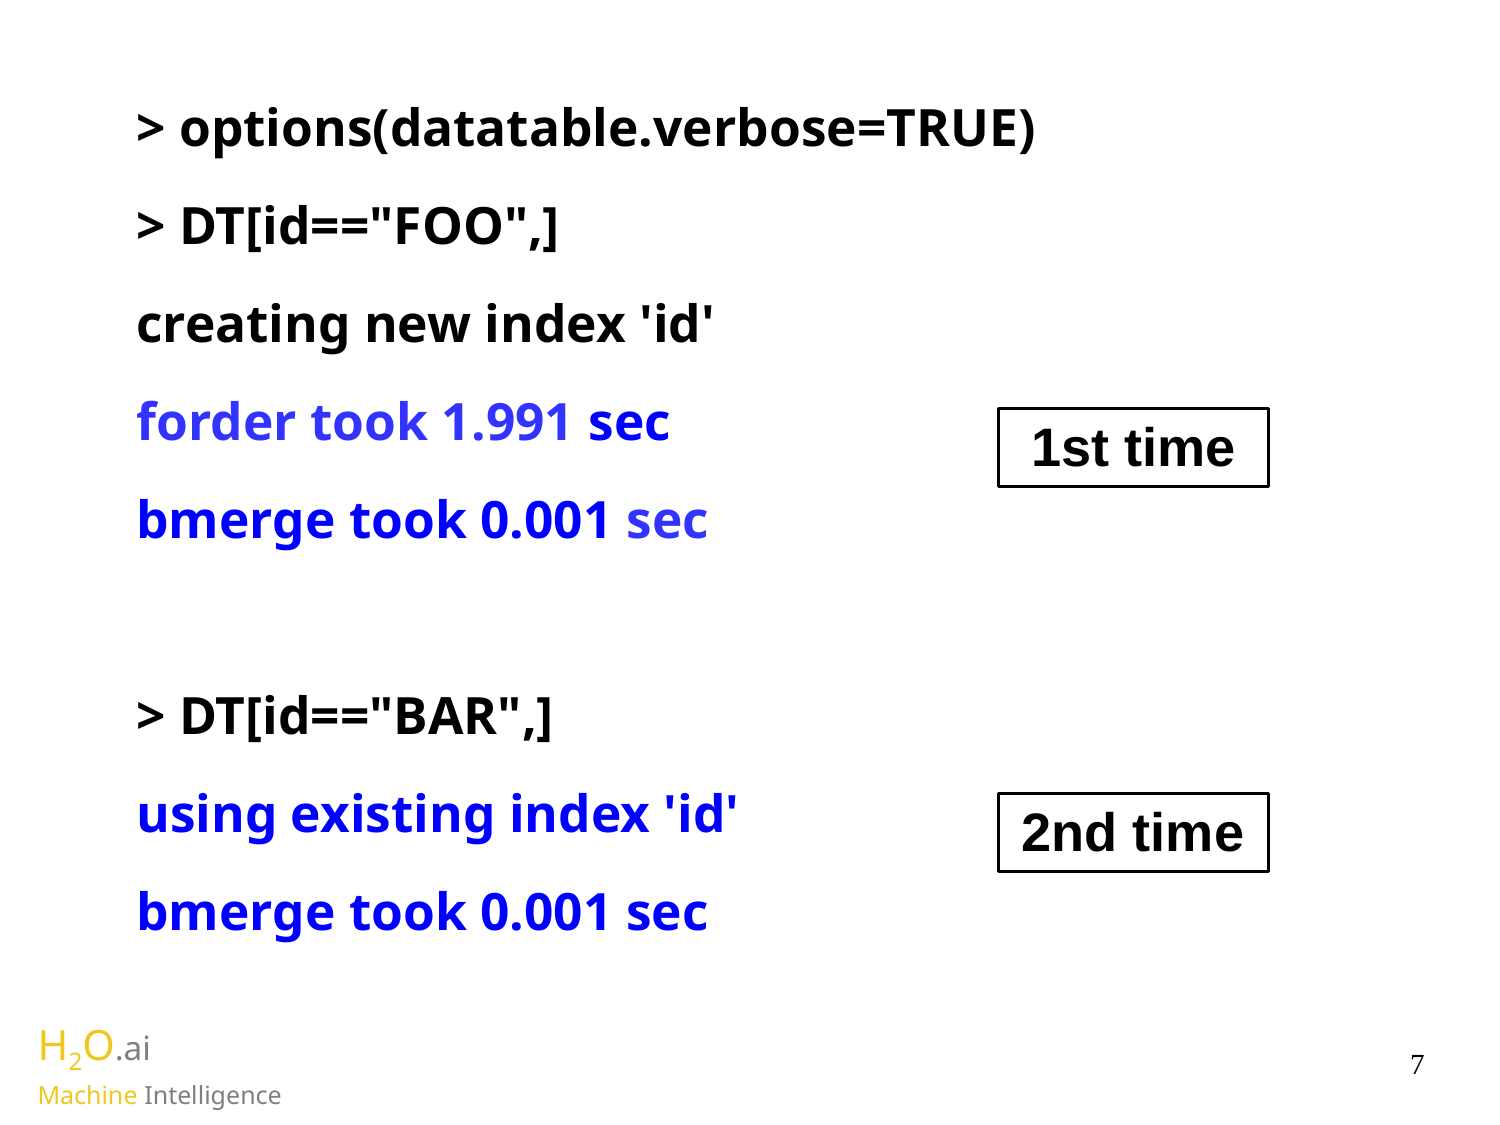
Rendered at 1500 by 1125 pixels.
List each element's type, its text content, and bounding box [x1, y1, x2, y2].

text_box 1st time [998, 408, 1269, 487]
text_box 2nd time [998, 793, 1269, 872]
list > options(datatable.verbose=TRUE) > DT[id=="FOO",] creating new index 'id' forder took 1.991 sec bmerge took 0.001 sec > DT[id=="BAR",] using existing index 'id' bmerge took 0.001 sec [69, 91, 1420, 954]
